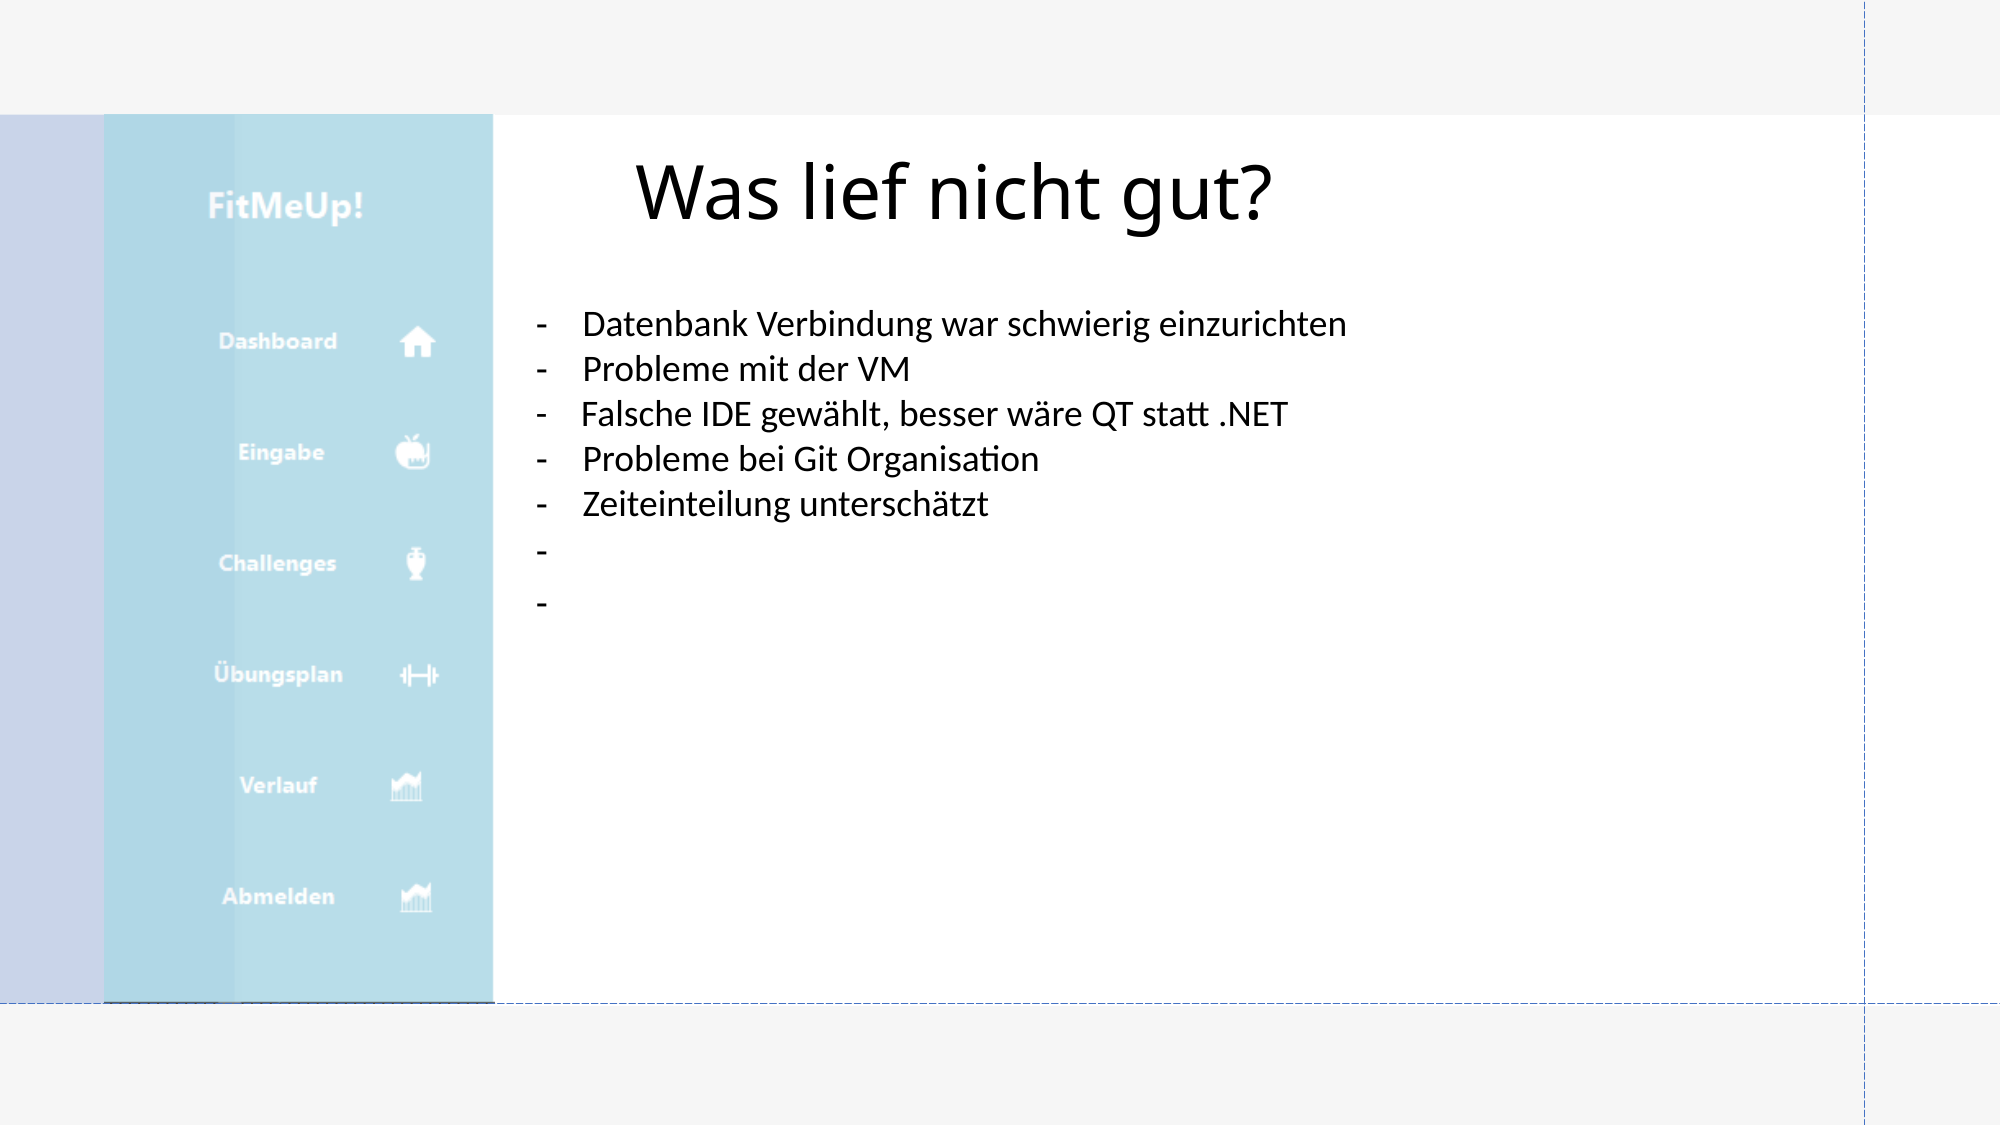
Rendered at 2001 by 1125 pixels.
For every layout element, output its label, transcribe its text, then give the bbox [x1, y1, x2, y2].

title Was lief nicht gut? [620, 88, 1693, 244]
text_box Datenbank Verbindung war schwierig einzurichten Probleme mit der VM - Falsche IDE gewählt, besser wäre QT statt .NET Probleme bei Git Organisation Zeiteinteilung unterschätzt [520, 291, 1797, 625]
text_box [0, 0, 2000, 1125]
picture [104, 114, 495, 1004]
